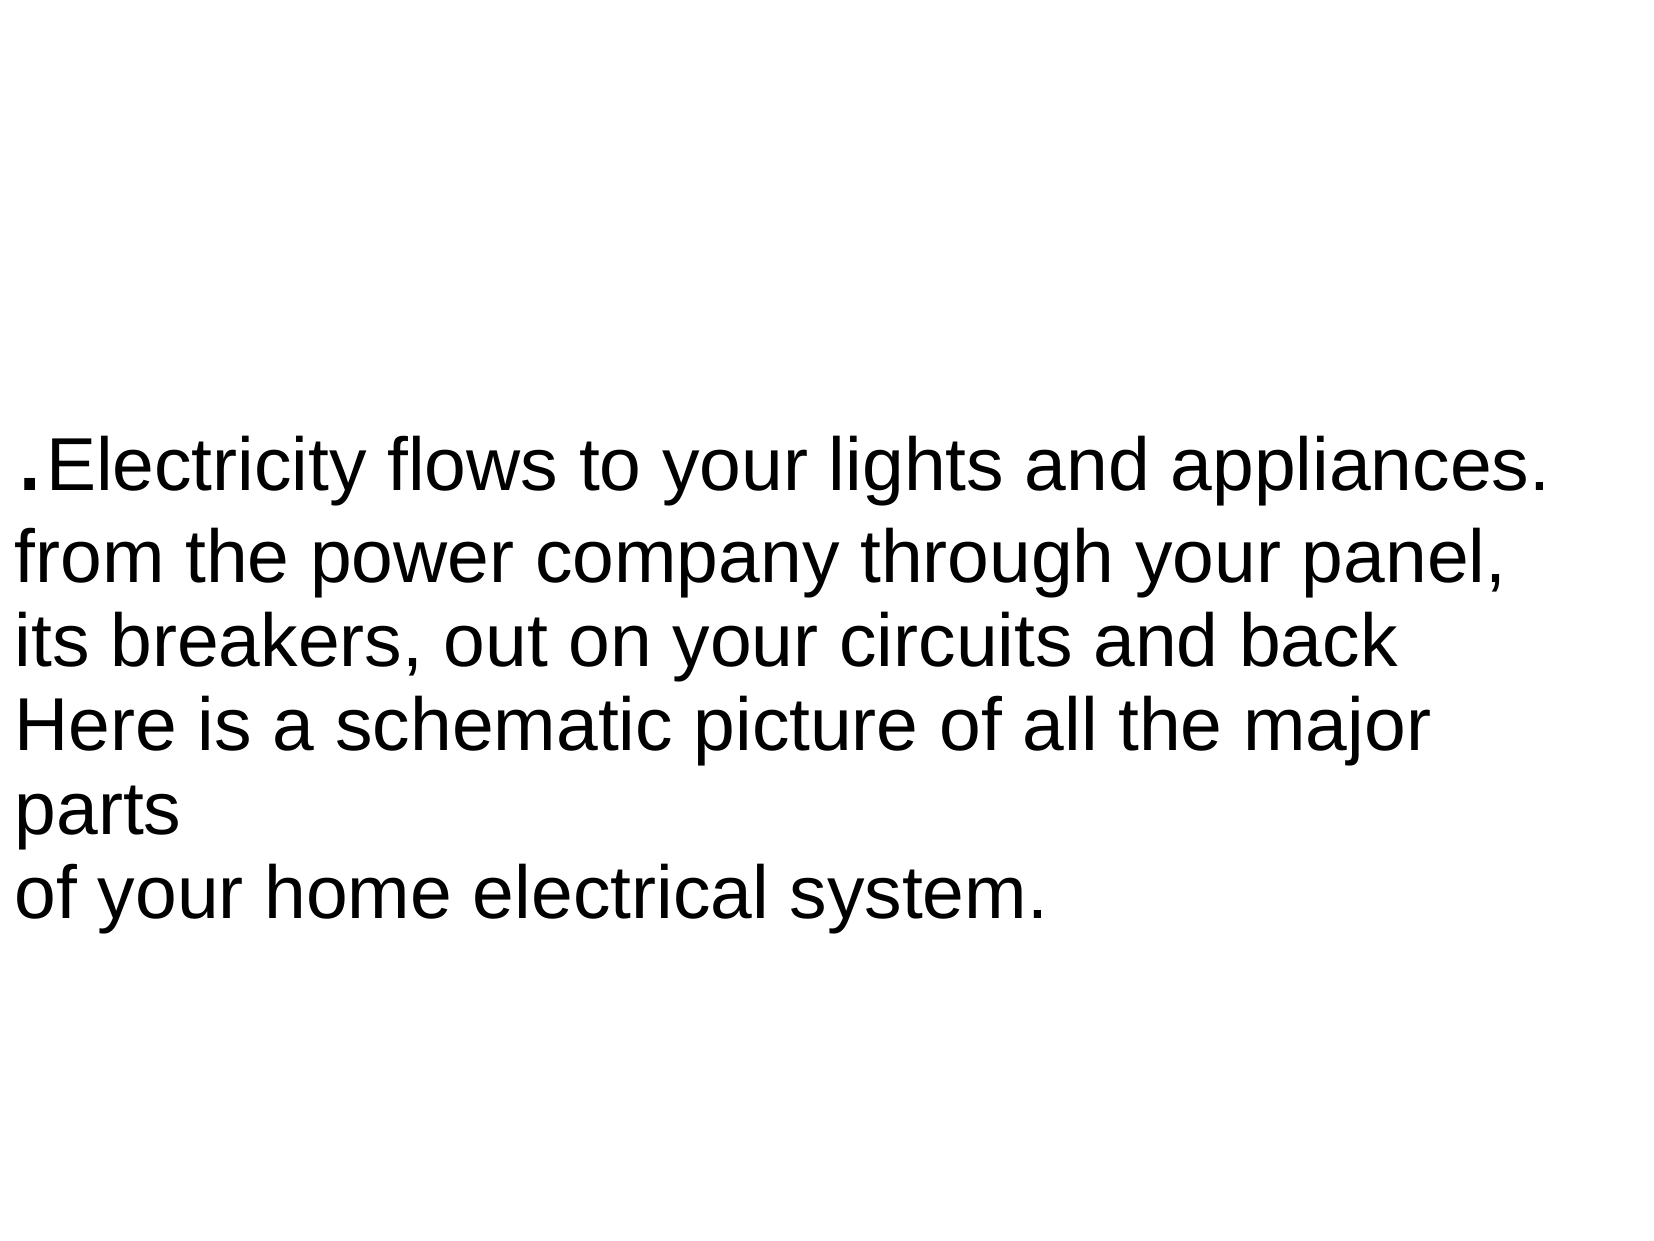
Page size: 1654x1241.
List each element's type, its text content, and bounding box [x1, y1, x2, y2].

text_box .Electricity flows to your lights and appliances. from the power company through your panel, its breakers, out on your circuits and back Here is a schematic picture of all the major parts of your home electrical system. [0, 381, 1619, 858]
